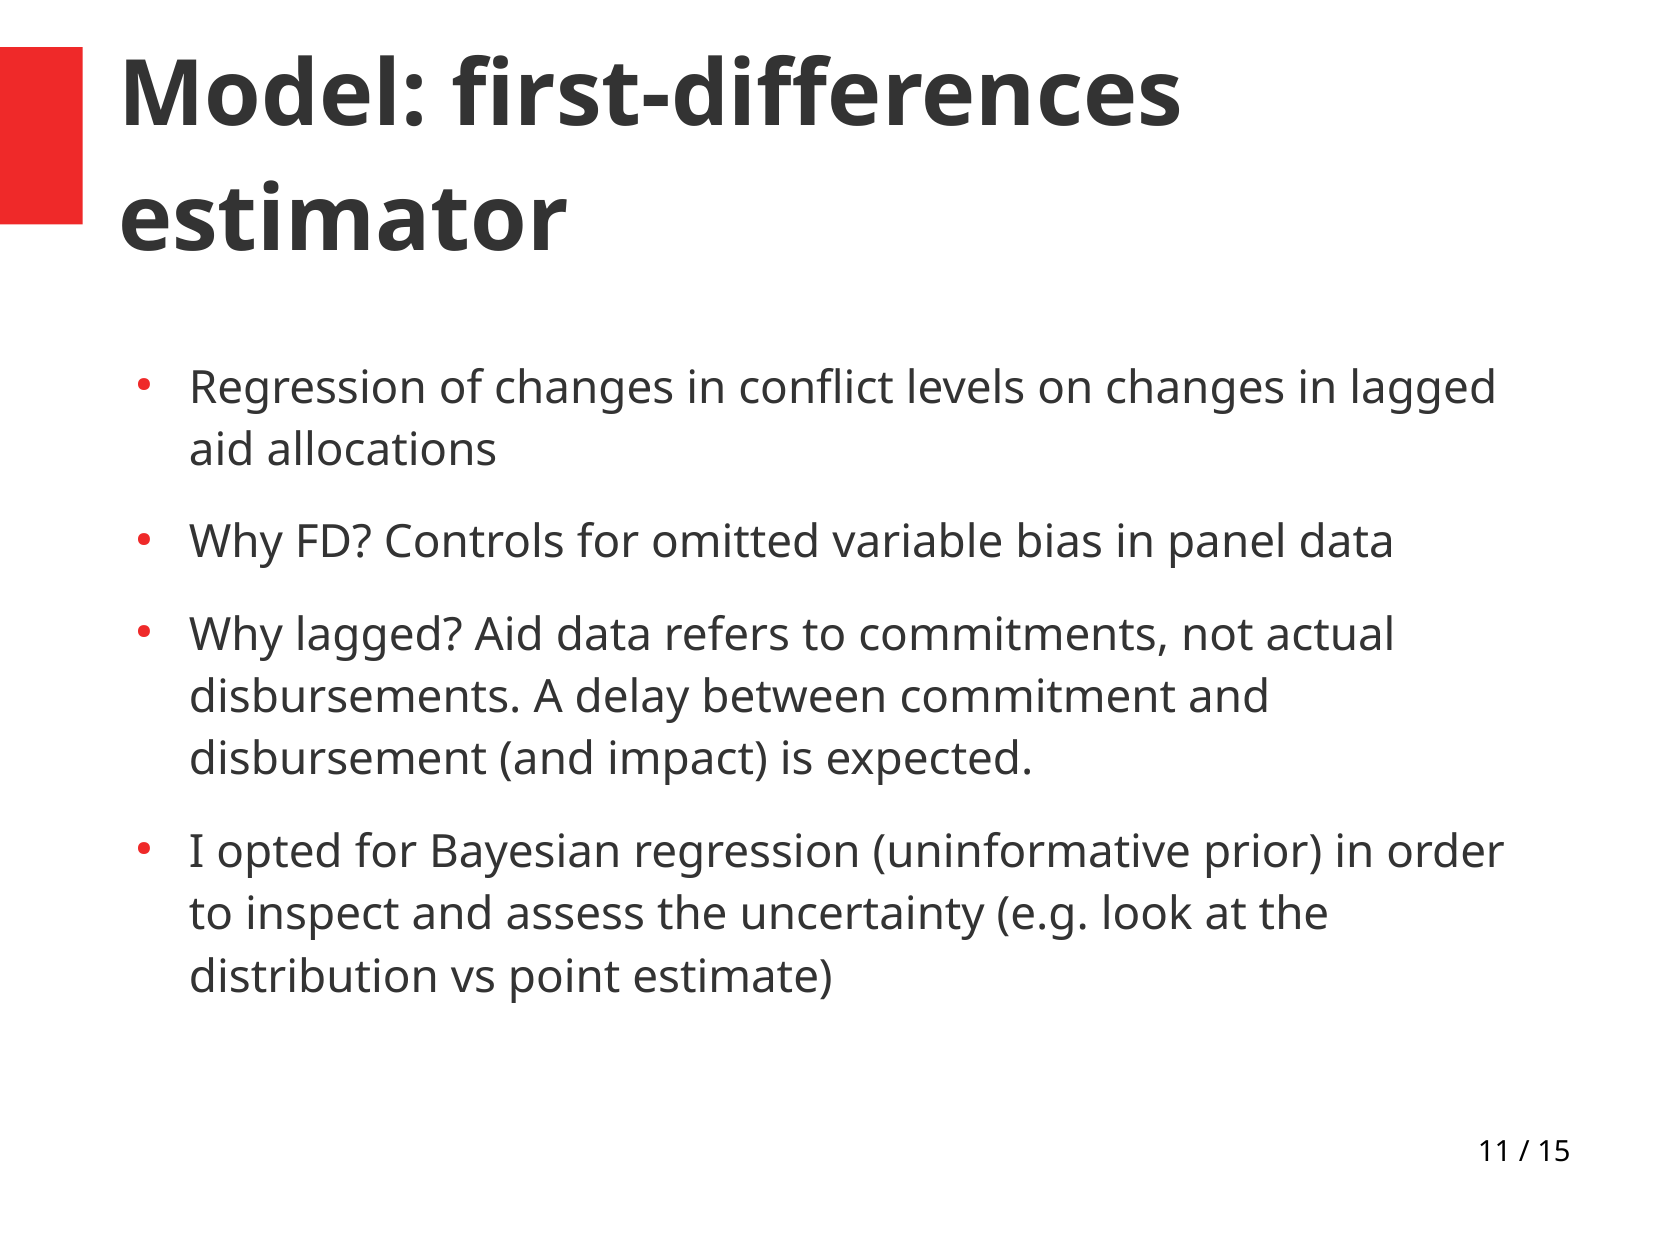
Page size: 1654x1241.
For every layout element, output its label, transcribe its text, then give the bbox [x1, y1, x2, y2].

title Model: first-differences estimator [118, 27, 1571, 278]
list Regression of changes in conflict levels on changes in lagged aid allocations Why FD? Controls for omitted variable bias in panel data Why lagged? Aid data refers to commitments, not actual disbursements. A delay between commitment and disbursement (and impact) is expected. I opted for Bayesian regression (uninformative prior) in order to inspect and assess the uncertainty (e.g. look at the distribution vs point estimate) [118, 354, 1536, 1074]
